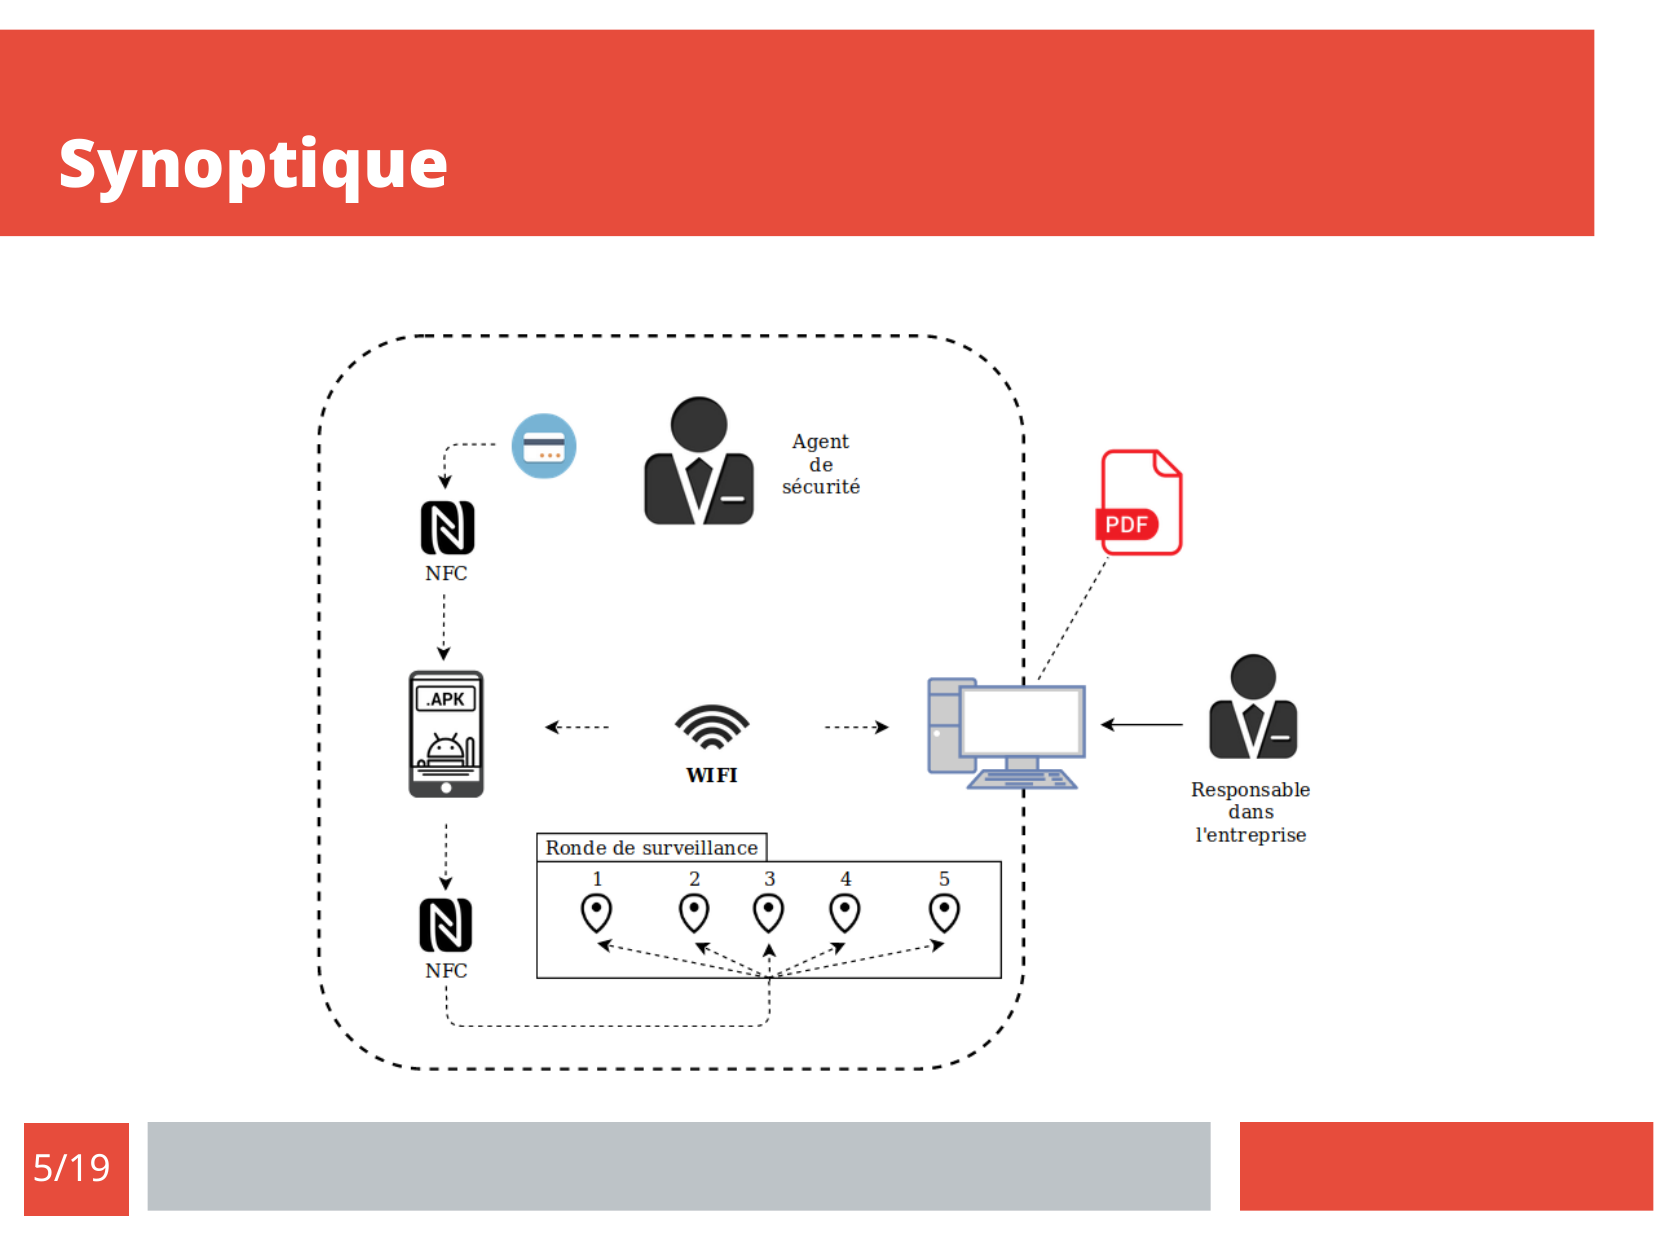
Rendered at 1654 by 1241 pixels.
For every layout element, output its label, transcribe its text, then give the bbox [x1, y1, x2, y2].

title Synoptique [59, 59, 1595, 207]
picture [292, 324, 1332, 1093]
